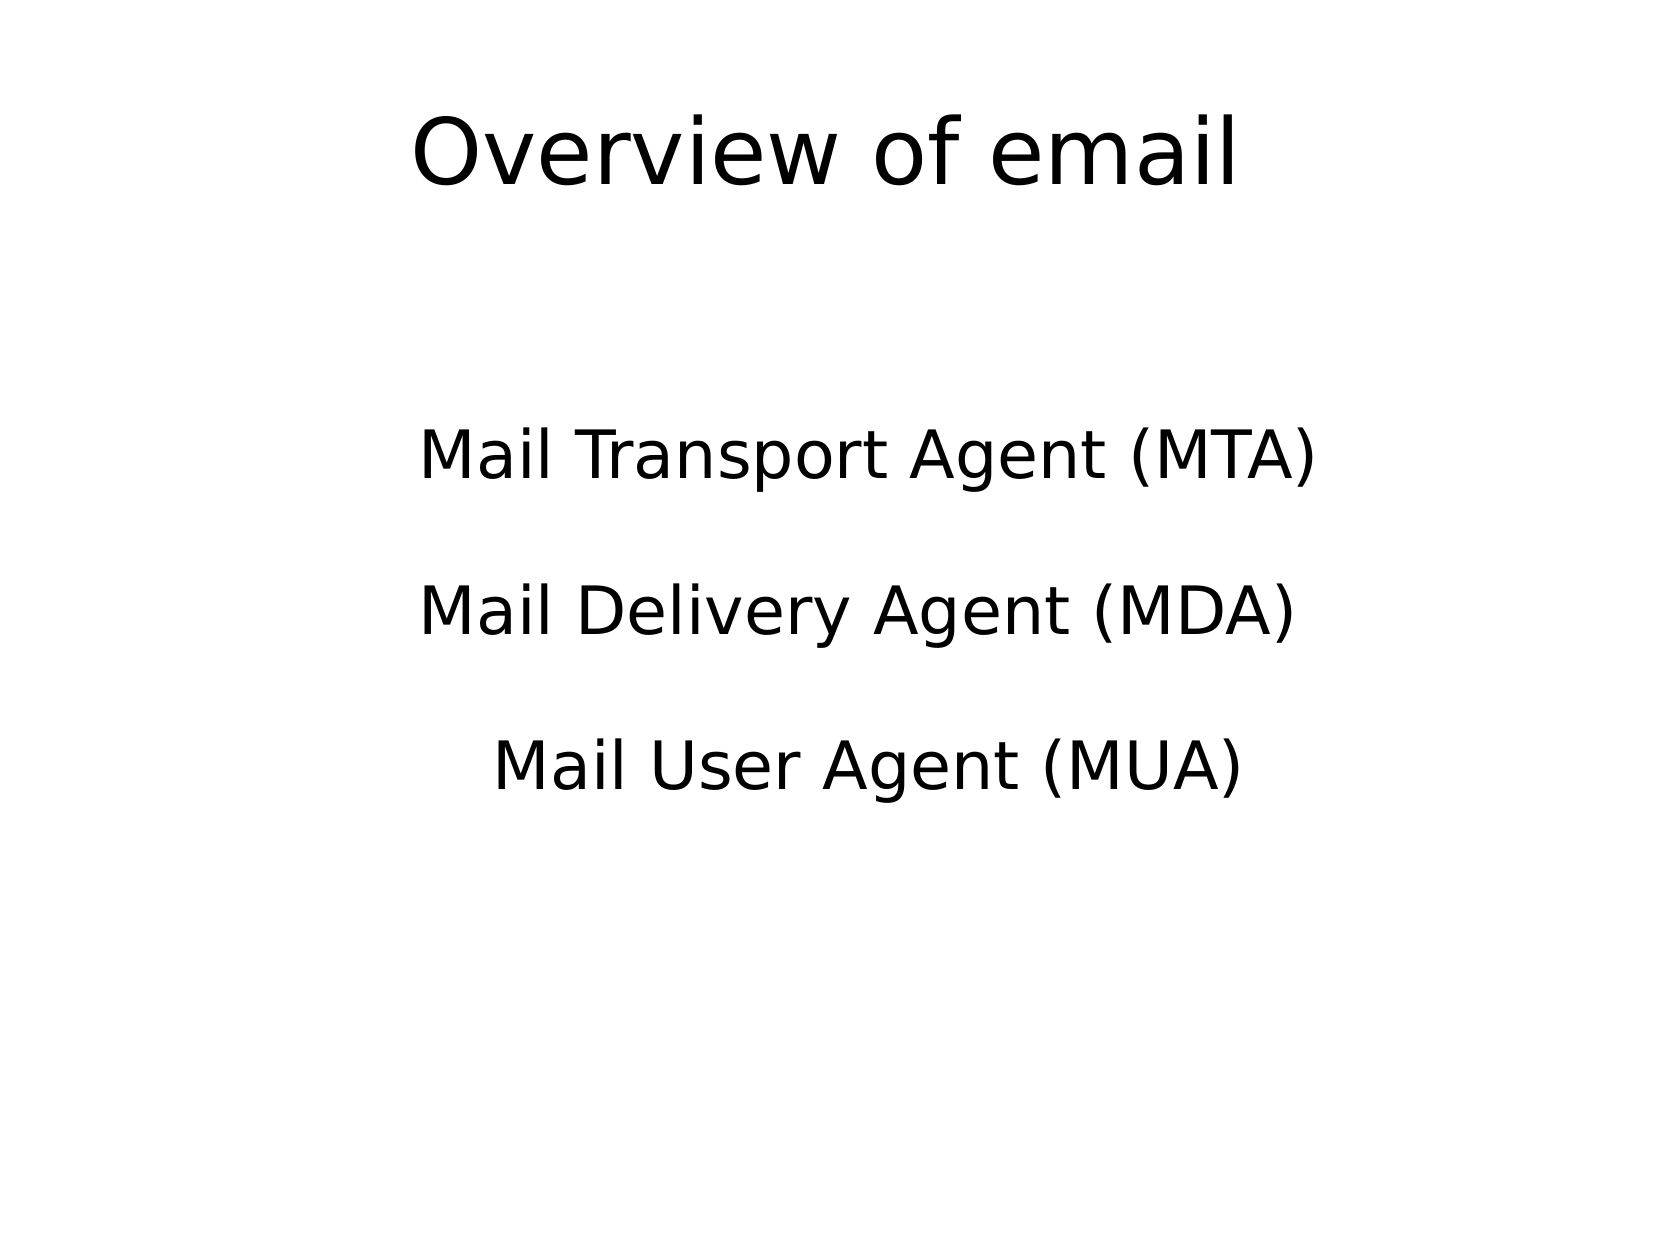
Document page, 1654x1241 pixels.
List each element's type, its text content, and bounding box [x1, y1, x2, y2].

subtitle Mail Transport Agent (MTA) Mail Delivery Agent (MDA) Mail User Agent (MUA) [82, 290, 1571, 1010]
title Overview of email [82, 49, 1571, 257]
